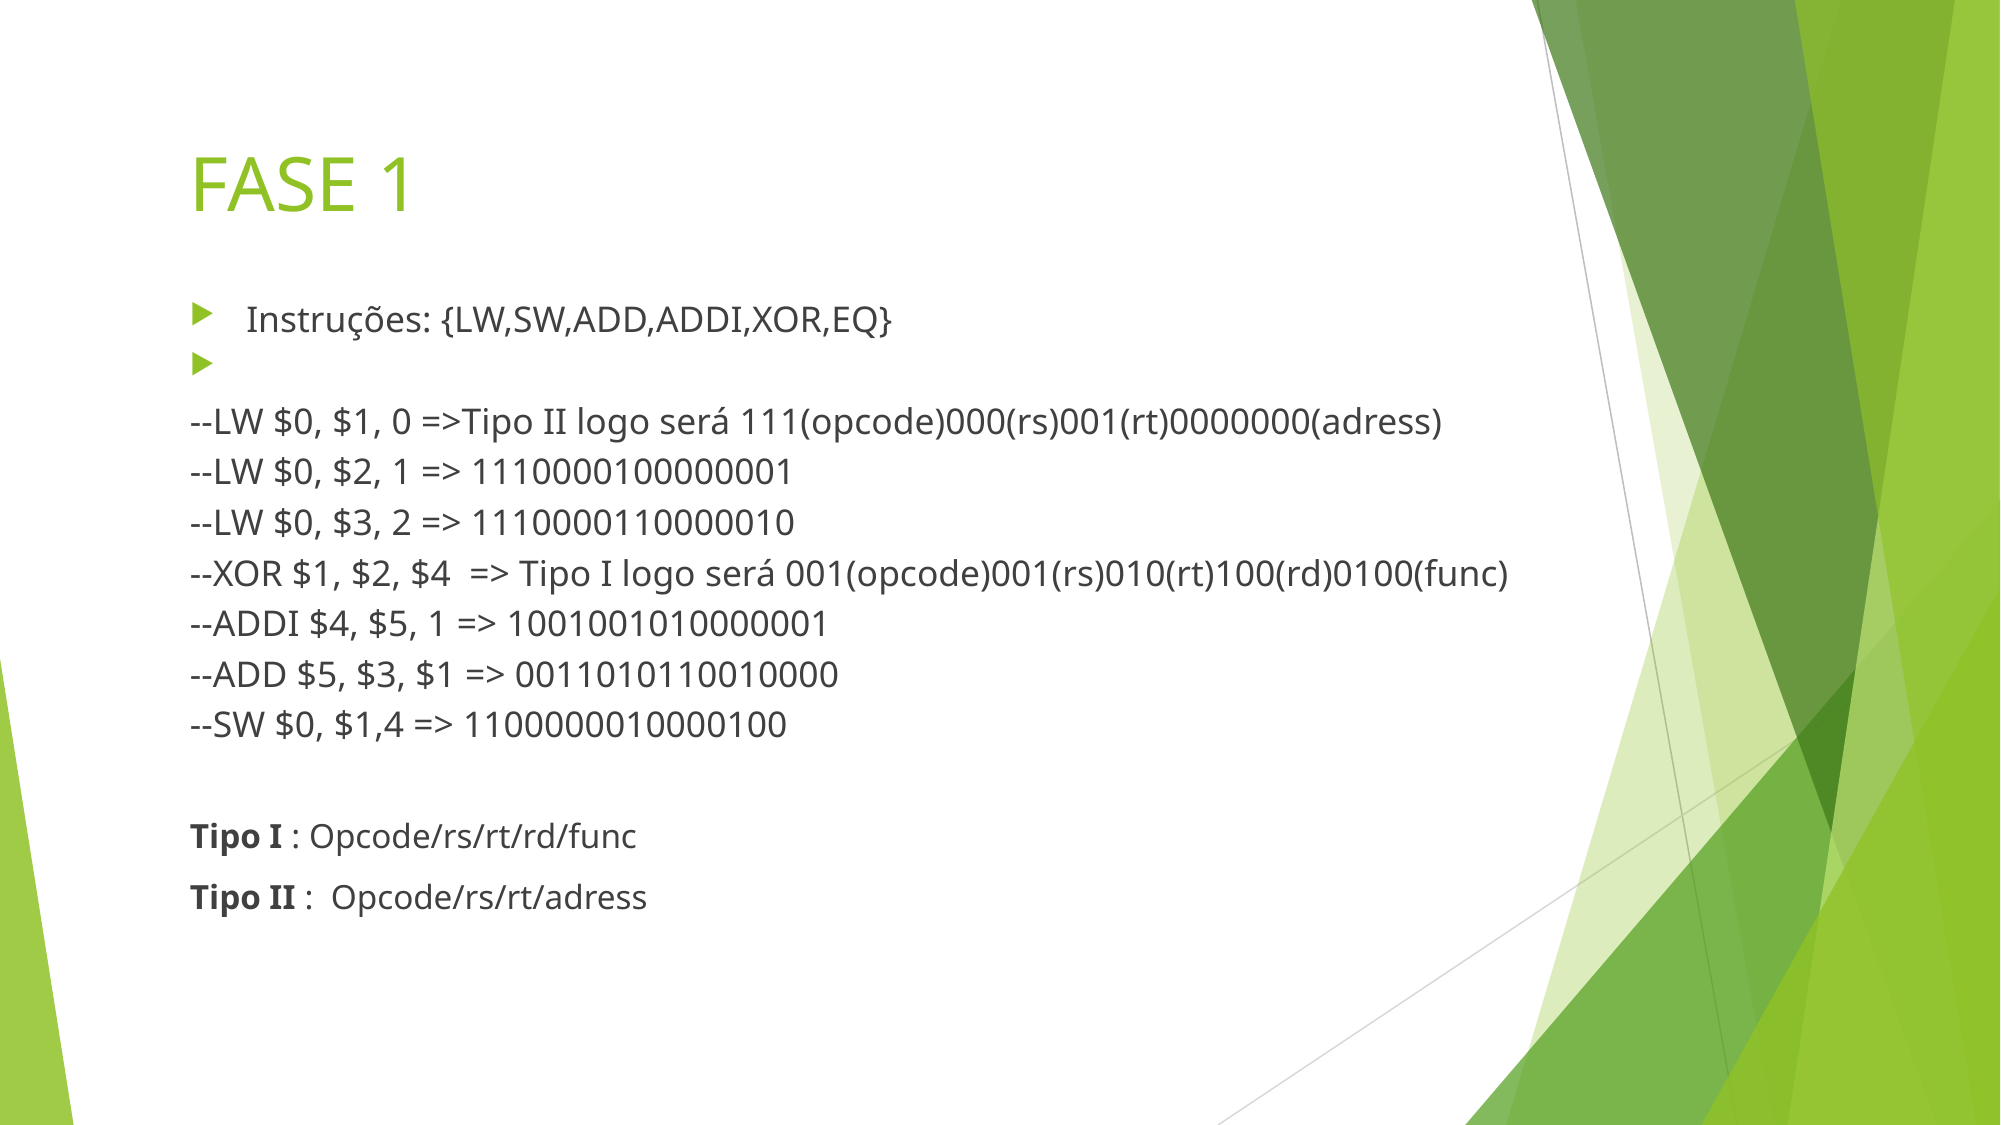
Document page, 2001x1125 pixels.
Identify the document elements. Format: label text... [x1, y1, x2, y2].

title FASE 1 [174, 129, 1825, 289]
list Instruções: {LW,SW,ADD,ADDI,XOR,EQ} --LW $0, $1, 0 =>Tipo II logo será 111(opcode)000(rs)001(rt)0000000(adress) --LW $0, $2, 1 => 1110000100000001 --LW $0, $3, 2 => 1110000110000010 --XOR $1, $2, $4 => Tipo I logo será 001(opcode)001(rs)010(rt)100(rd)0100(func) --ADDI $4, $5, 1 => 1001001010000001 --ADD $5, $3, $1 => 0011010110010000 --SW $0, $1,4 => 1100000010000100 Tipo I : Opcode/rs/rt/rd/func Tipo II : Opcode/rs/rt/adress [174, 301, 1968, 968]
